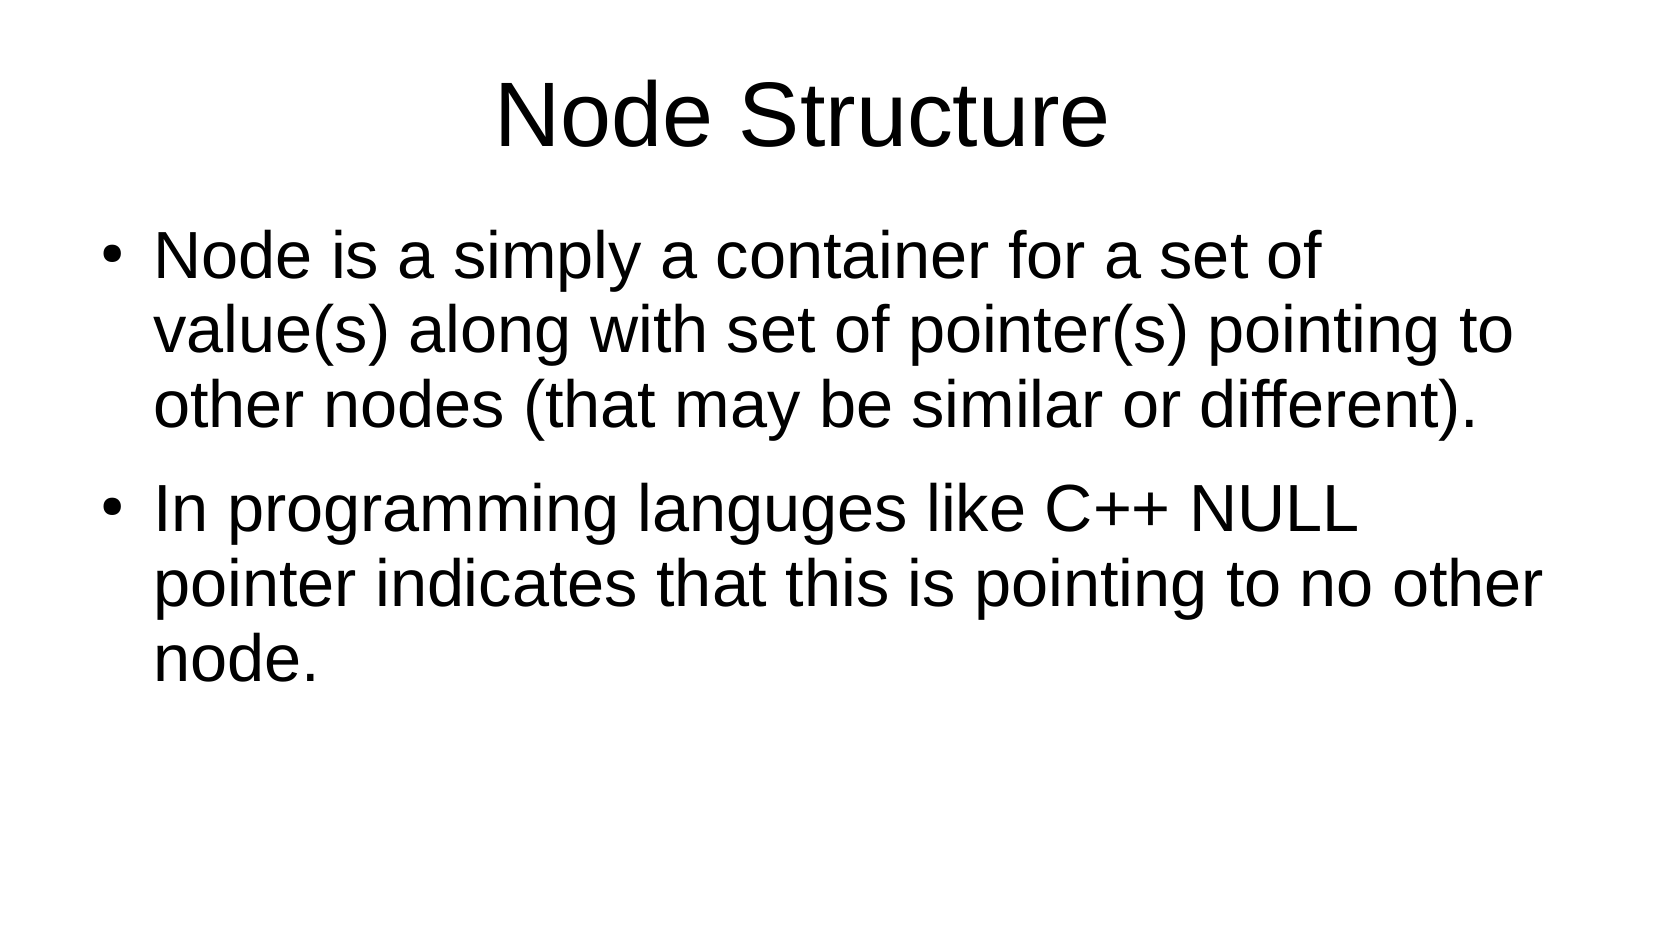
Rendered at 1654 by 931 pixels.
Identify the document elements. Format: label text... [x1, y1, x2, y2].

title Node Structure [82, 37, 1571, 193]
list Node is a simply a container for a set of value(s) along with set of pointer(s) pointing to other nodes (that may be similar or different). In programming languges like C++ NULL pointer indicates that this is pointing to no other node. [82, 217, 1571, 758]
